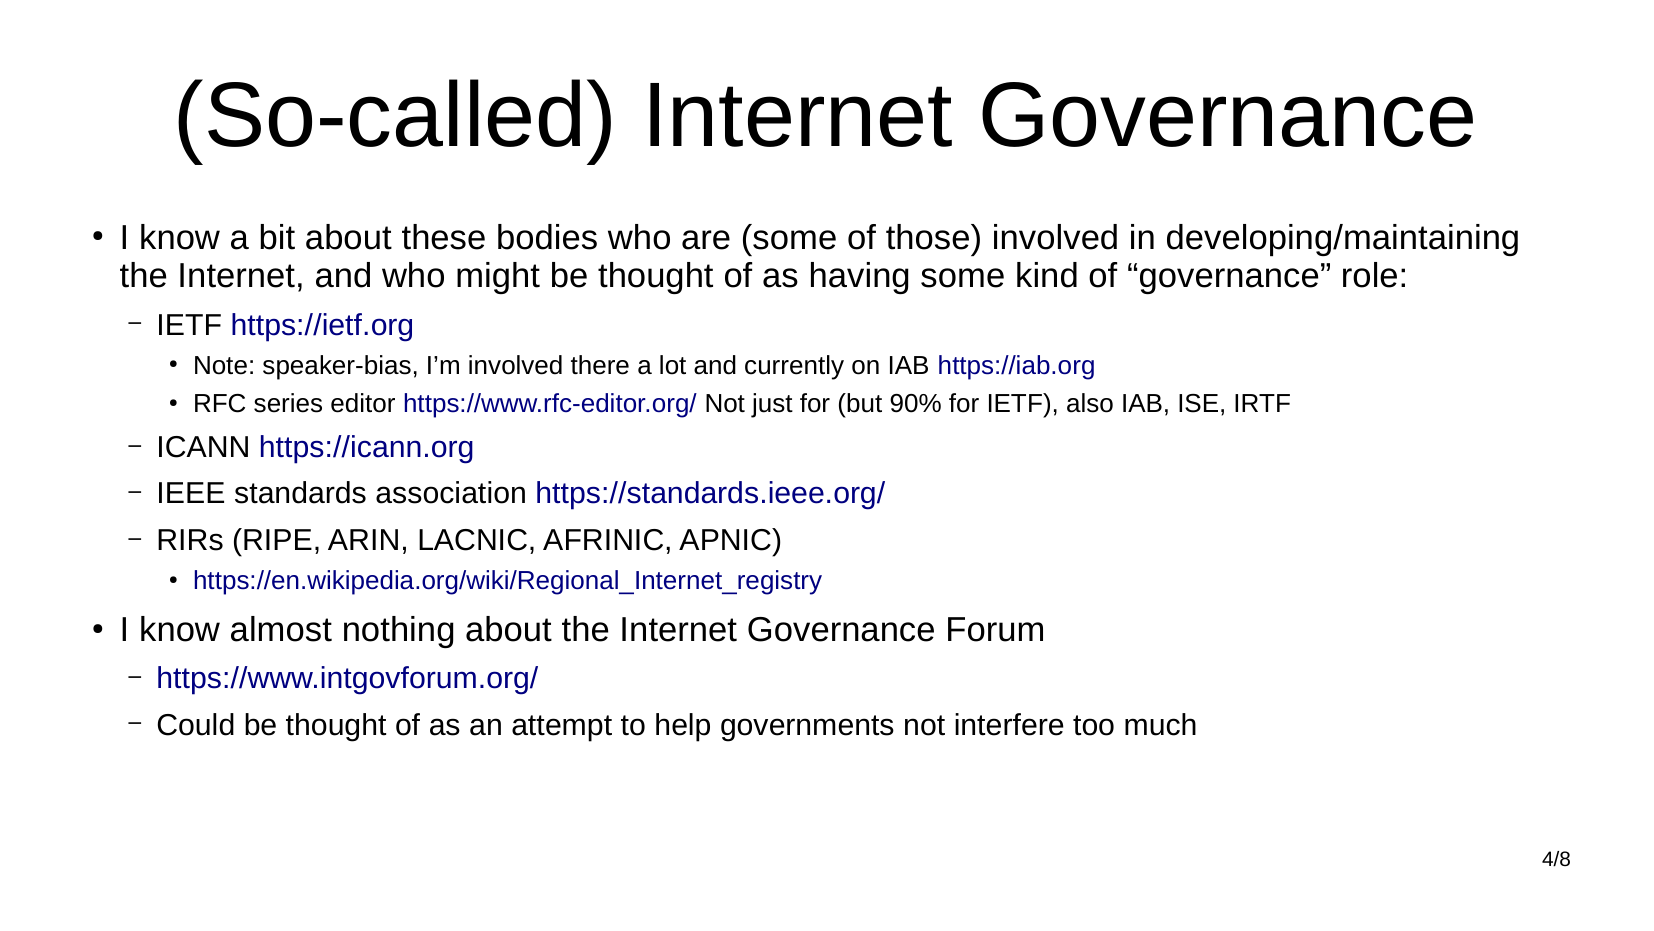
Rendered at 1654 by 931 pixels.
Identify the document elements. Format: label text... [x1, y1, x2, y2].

list I know a bit about these bodies who are (some of those) involved in developing/maintaining the Internet, and who might be thought of as having some kind of “governance” role: IETF https://ietf.org Note: speaker-bias, I’m involved there a lot and currently on IAB https://iab.org RFC series editor https://www.rfc-editor.org/ Not just for (but 90% for IETF), also IAB, ISE, IRTF ICANN https://icann.org IEEE standards association https://standards.ieee.org/ RIRs (RIPE, ARIN, LACNIC, AFRINIC, APNIC) https://en.wikipedia.org/wiki/Regional_Internet_registry I know almost nothing about the Internet Governance Forum https://www.intgovforum.org/ Could be thought of as an attempt to help governments not interfere too much [82, 217, 1571, 758]
title (So-called) Internet Governance [82, 37, 1571, 193]
